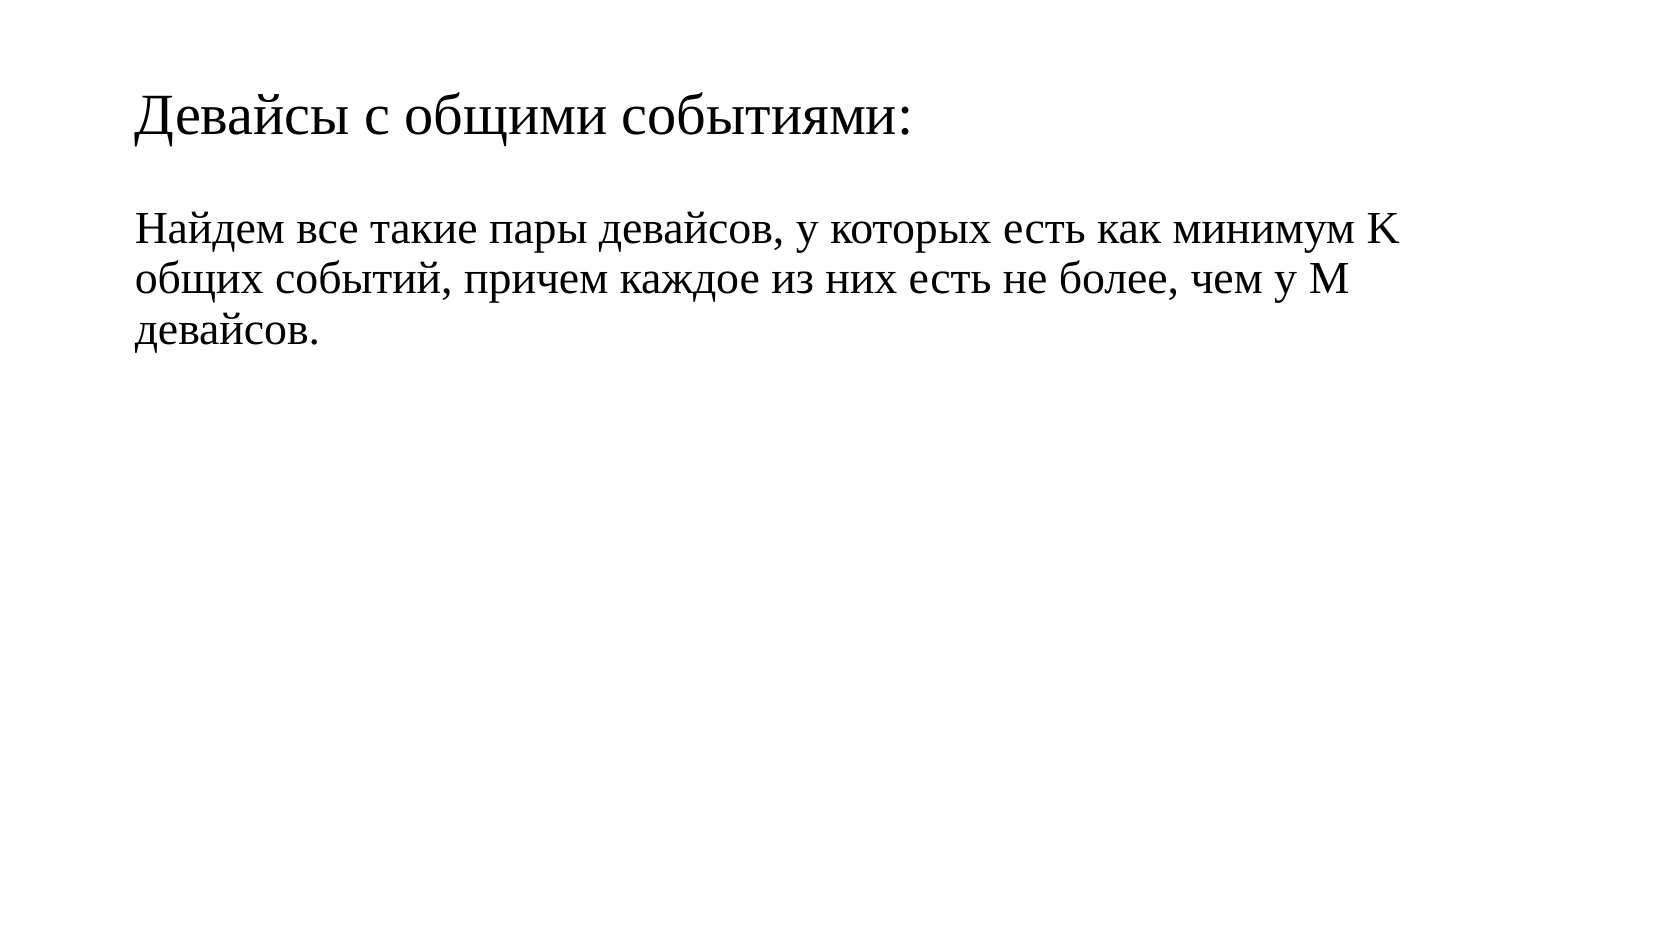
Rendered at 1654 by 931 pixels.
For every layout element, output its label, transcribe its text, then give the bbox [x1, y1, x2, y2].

text_box Найдем все такие пары девайсов, у которых есть как минимум K общих событий, причем каждое из них есть не более, чем у М девайсов. [120, 195, 1546, 363]
text_box Девайсы с общими событиями: [120, 75, 929, 155]
